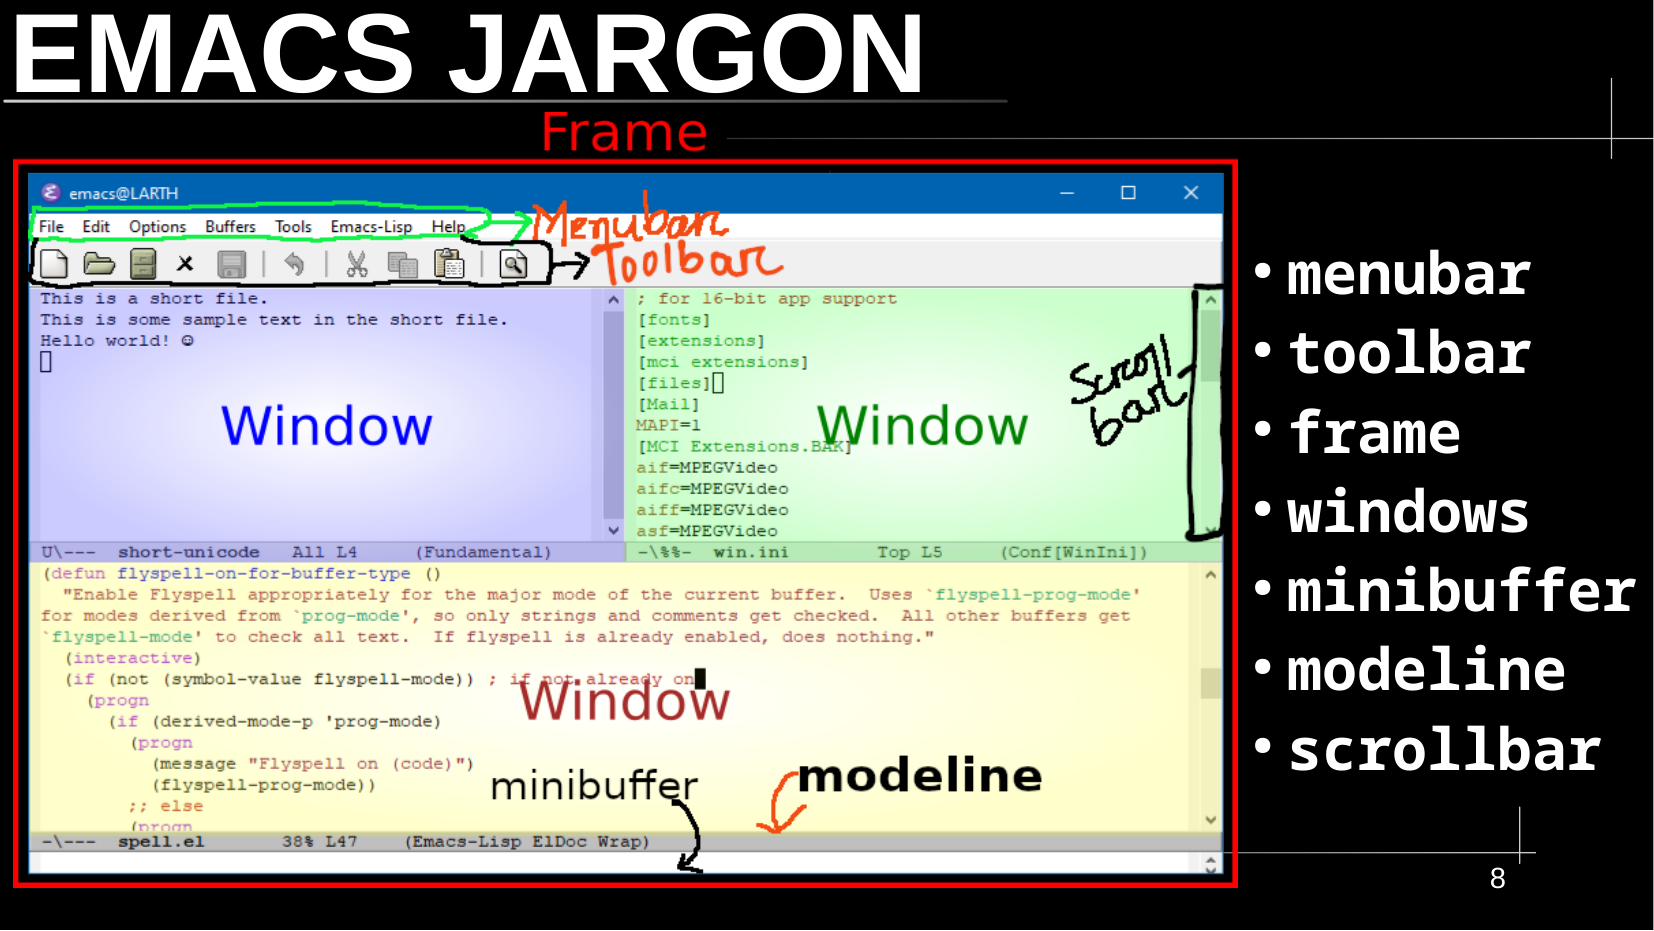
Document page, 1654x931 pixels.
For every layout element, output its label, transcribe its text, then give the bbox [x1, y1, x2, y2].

text_box menubar toolbar frame windows minibuffer modeline scrollbar [1237, 225, 1654, 825]
picture [13, 112, 1238, 888]
title EMACS JARGON [10, 0, 1576, 116]
